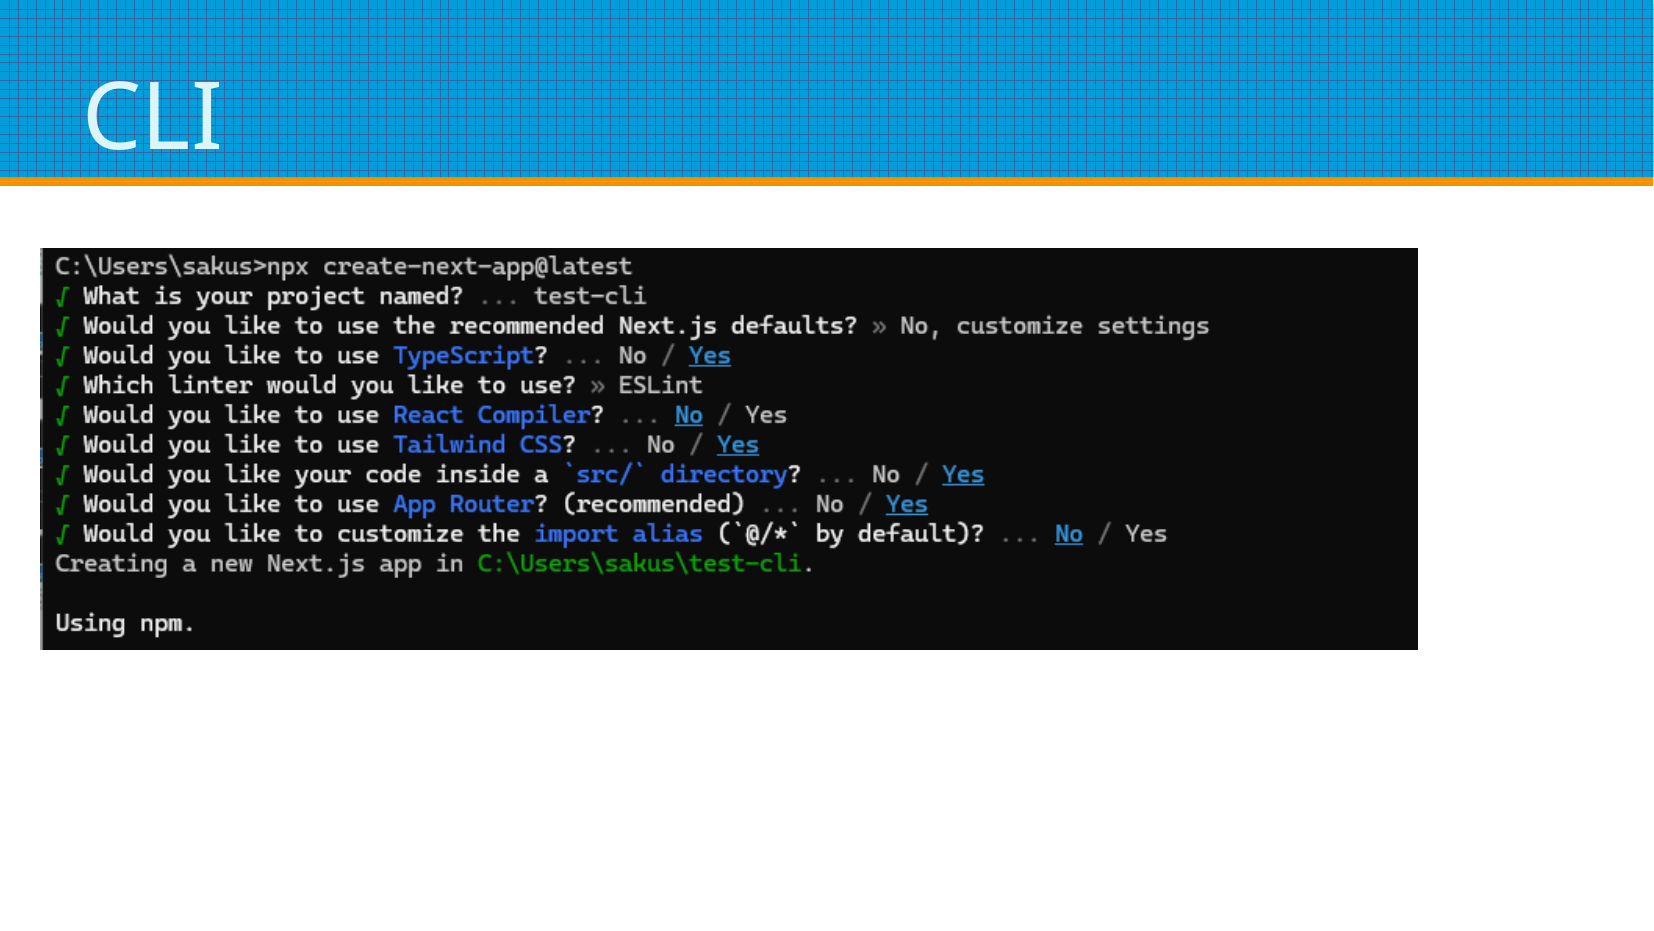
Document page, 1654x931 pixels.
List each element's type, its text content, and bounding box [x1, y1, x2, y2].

picture [40, 248, 1418, 650]
title CLI [82, 14, 1571, 178]
